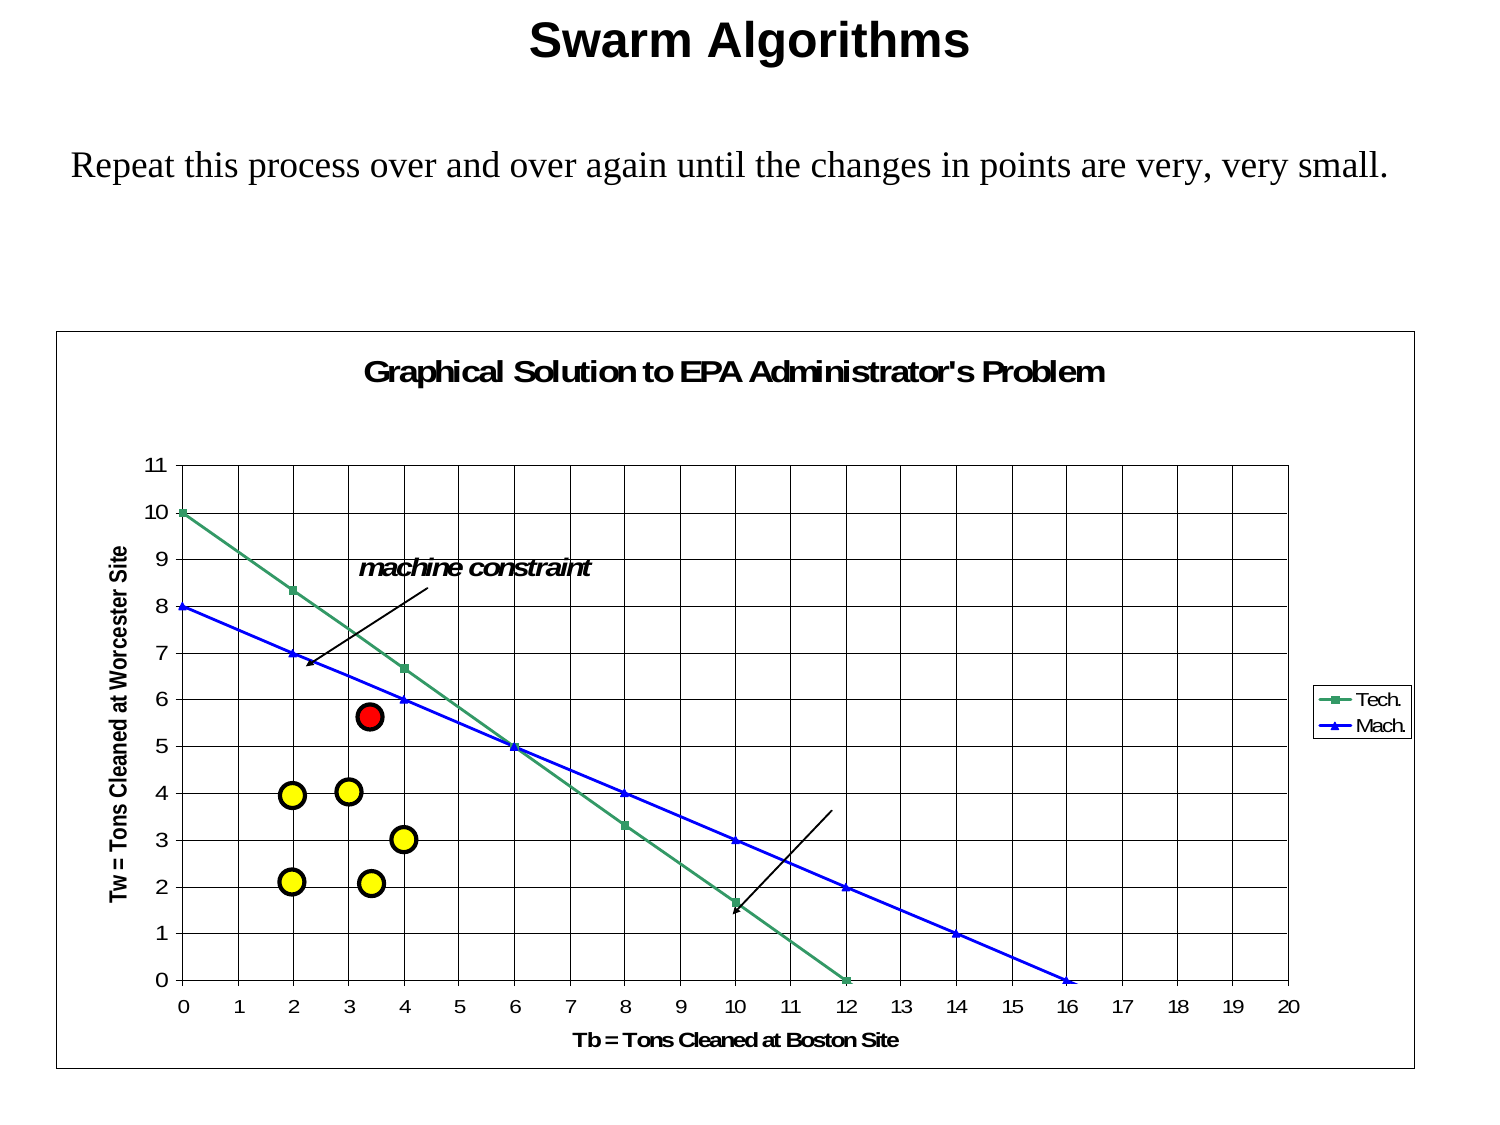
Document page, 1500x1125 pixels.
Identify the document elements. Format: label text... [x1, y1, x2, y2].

text_box [357, 704, 383, 730]
text_box [336, 779, 362, 805]
text_box [359, 871, 385, 897]
text_box [279, 869, 305, 895]
text_box [391, 827, 417, 853]
text_box Swarm Algorithms [125, 0, 1376, 76]
text_box Repeat this process over and over again until the changes in points are very, very small. [55, 132, 1497, 193]
text_box [279, 783, 306, 809]
chart [49, 324, 1422, 1075]
